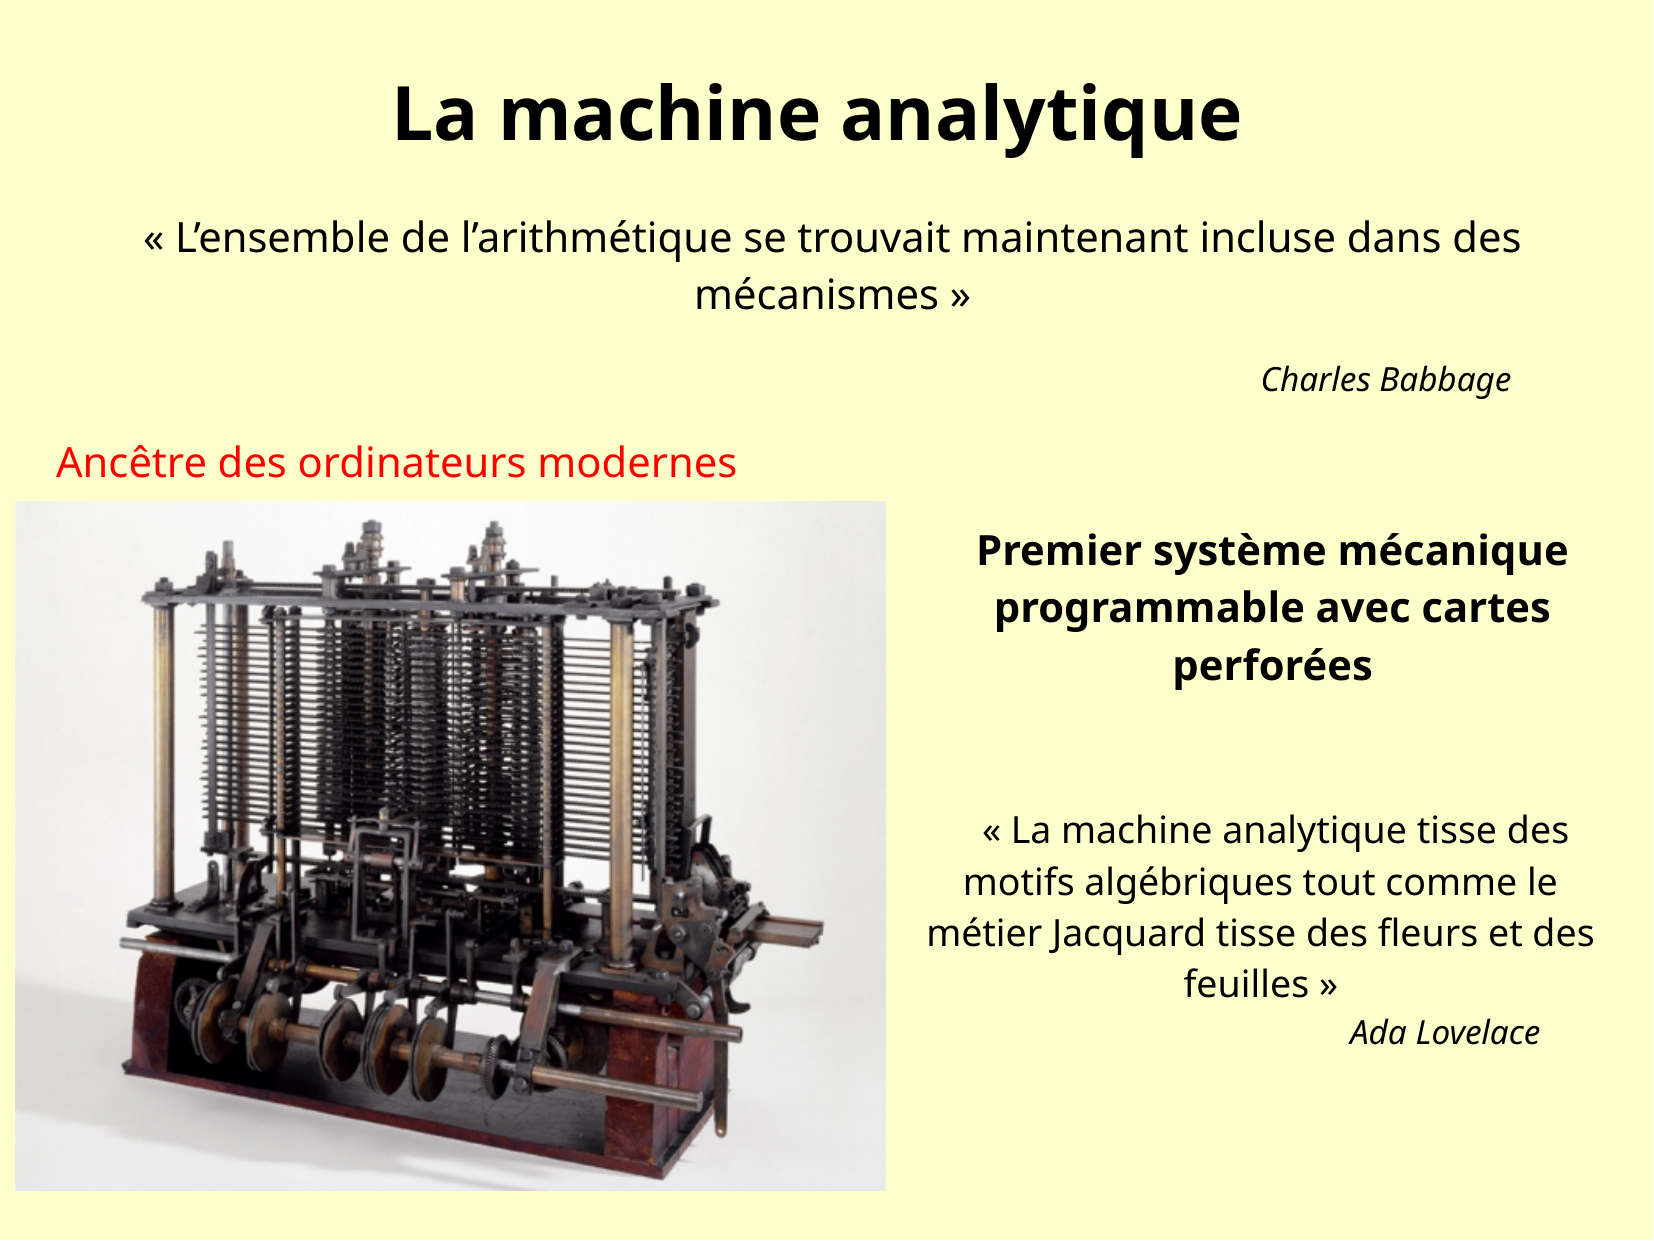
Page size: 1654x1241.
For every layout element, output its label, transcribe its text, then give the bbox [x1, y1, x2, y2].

picture [15, 501, 886, 1191]
text_box Ancêtre des ordinateurs modernes [41, 425, 875, 532]
text_box « L’ensemble de l’arithmétique se trouvait maintenant incluse dans des mécanismes » Charles Babbage [35, 200, 1630, 443]
title La machine analytique [82, 8, 1571, 200]
text_box Premier système mécanique programmable avec cartes perforées [921, 513, 1625, 745]
text_box « La machine analytique tisse des motifs algébriques tout comme le métier Jacquard tisse des fleurs et des feuilles » Ada Lovelace [891, 791, 1630, 1123]
